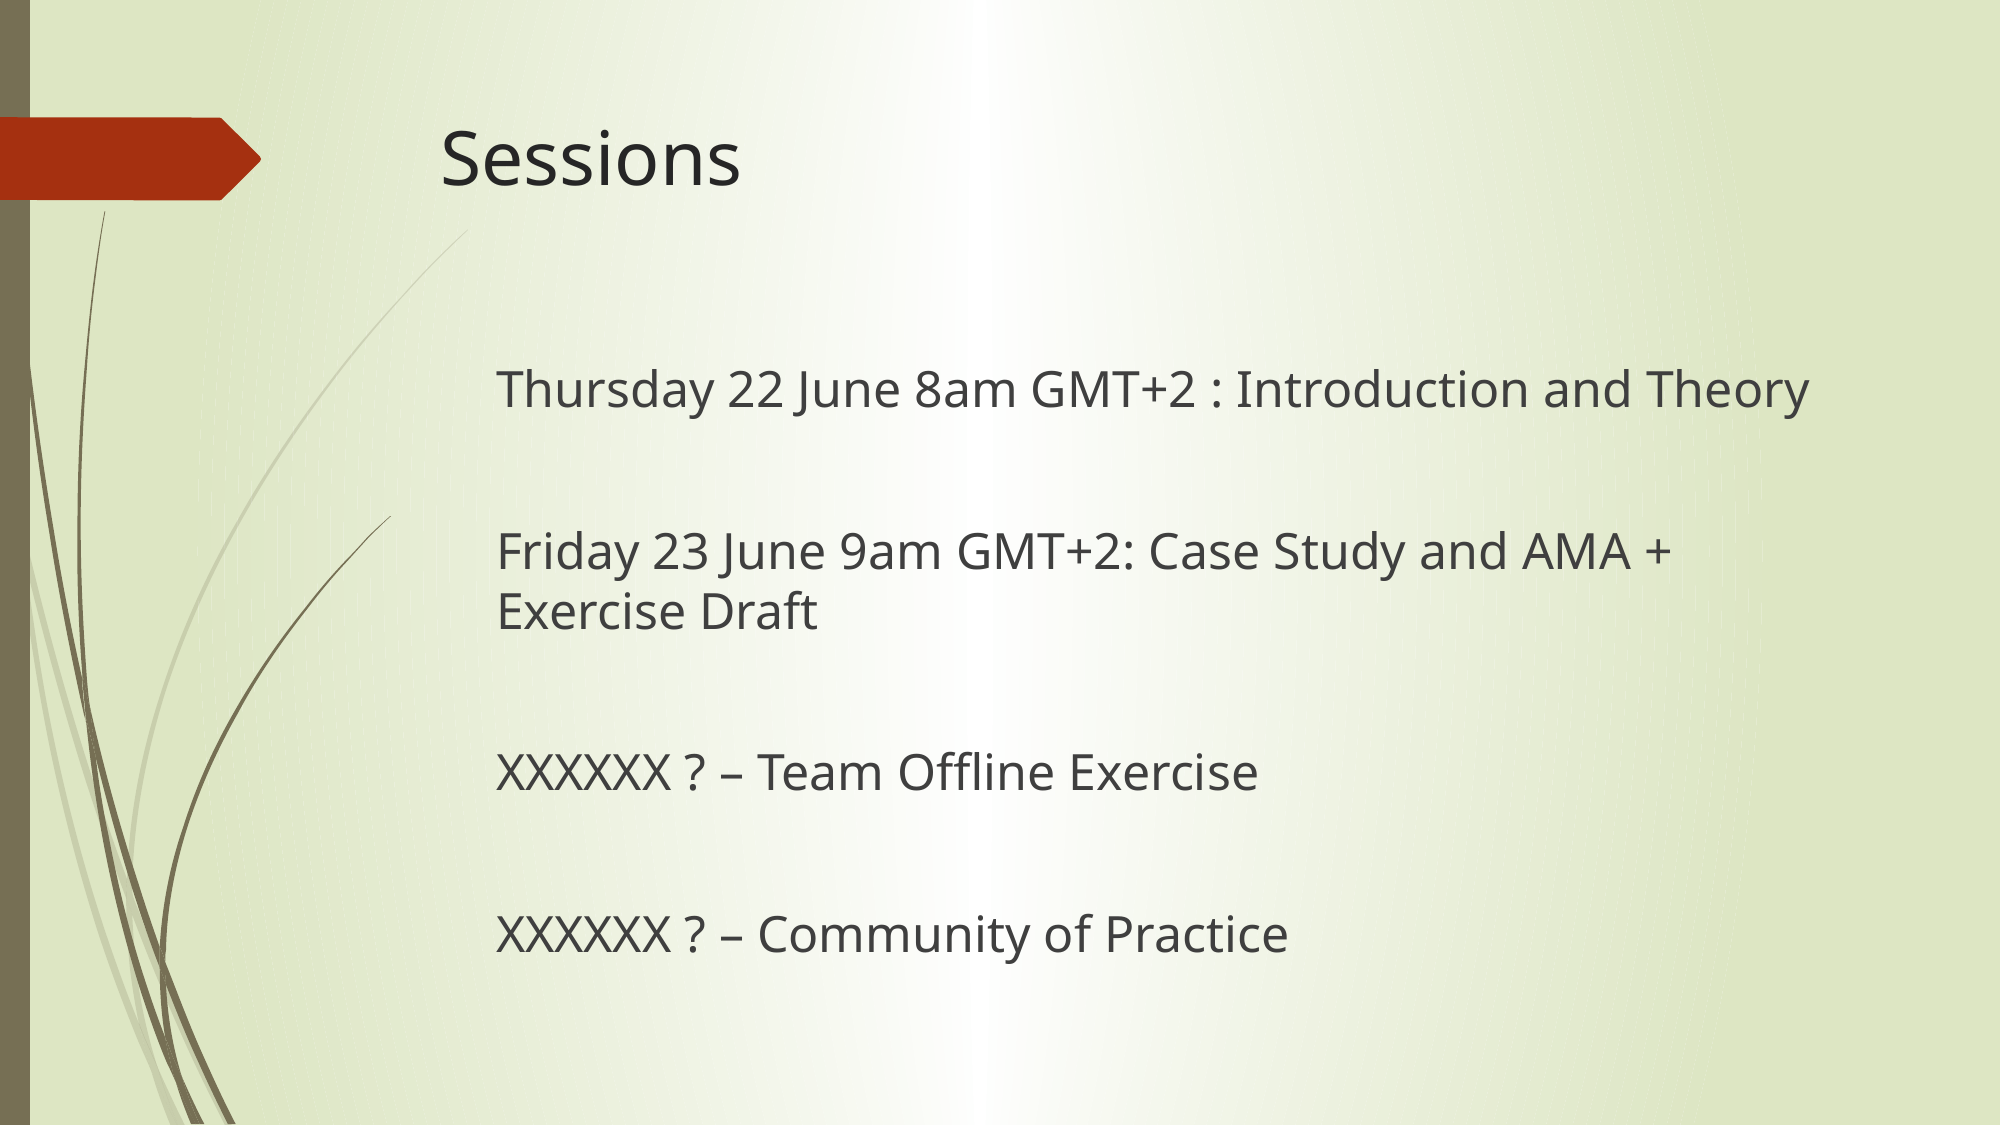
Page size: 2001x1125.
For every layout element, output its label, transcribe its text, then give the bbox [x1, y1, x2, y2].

title Sessions [425, 102, 1888, 313]
list Thursday 22 June 8am GMT+2 : Introduction and Theory Friday 23 June 9am GMT+2: Case Study and AMA + Exercise Draft XXXXXX ? – Team Offline Exercise XXXXXX ? – Community of Practice [424, 350, 1888, 970]
